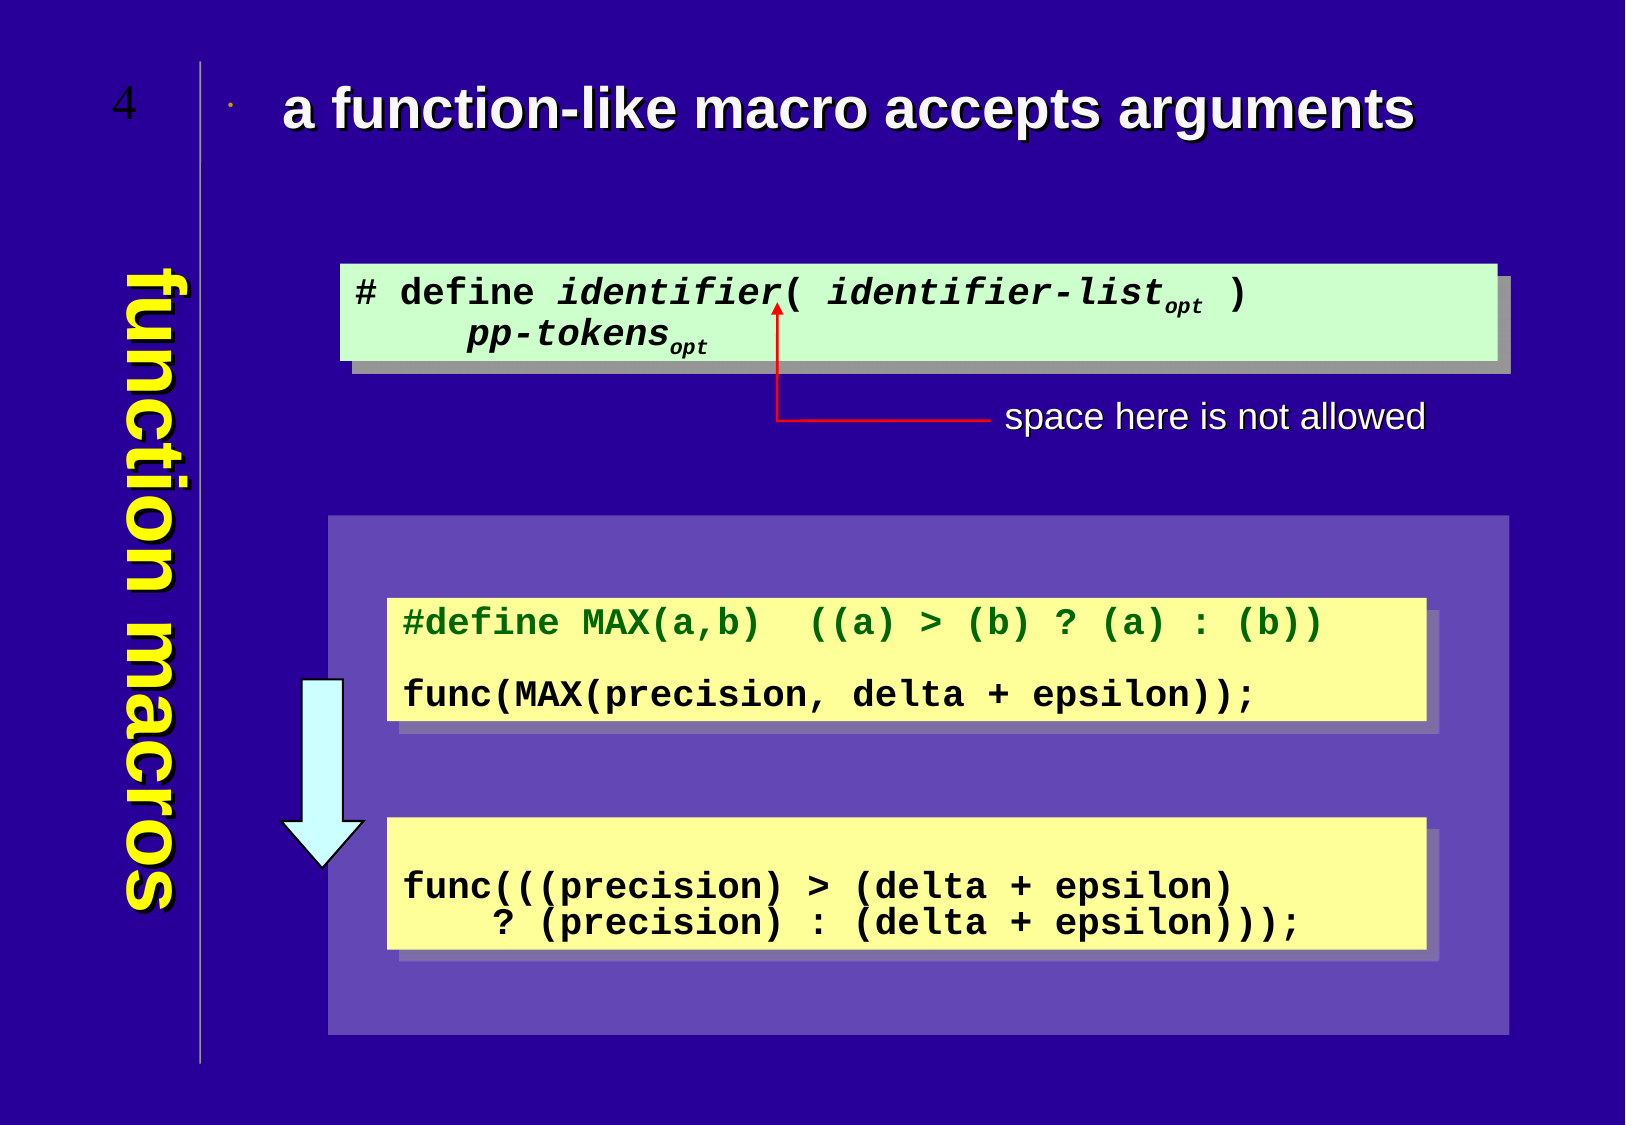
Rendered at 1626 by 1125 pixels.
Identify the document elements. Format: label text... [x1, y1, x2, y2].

text_box #define MAX(a,b) ((a) > (b) ? (a) : (b)) func(MAX(precision, delta + epsilon)); [387, 597, 1427, 722]
list a function-like macro accepts arguments [212, 62, 1550, 1063]
text_box space here is not allowed [989, 384, 1522, 445]
text_box func(((precision) > (delta + epsilon) ? (precision) : (delta + epsilon))); [387, 817, 1427, 950]
text_box [280, 679, 364, 869]
title function macros [70, 147, 212, 1034]
text_box # define identifier( identifier-listopt ) pp-tokensopt [340, 263, 1498, 361]
